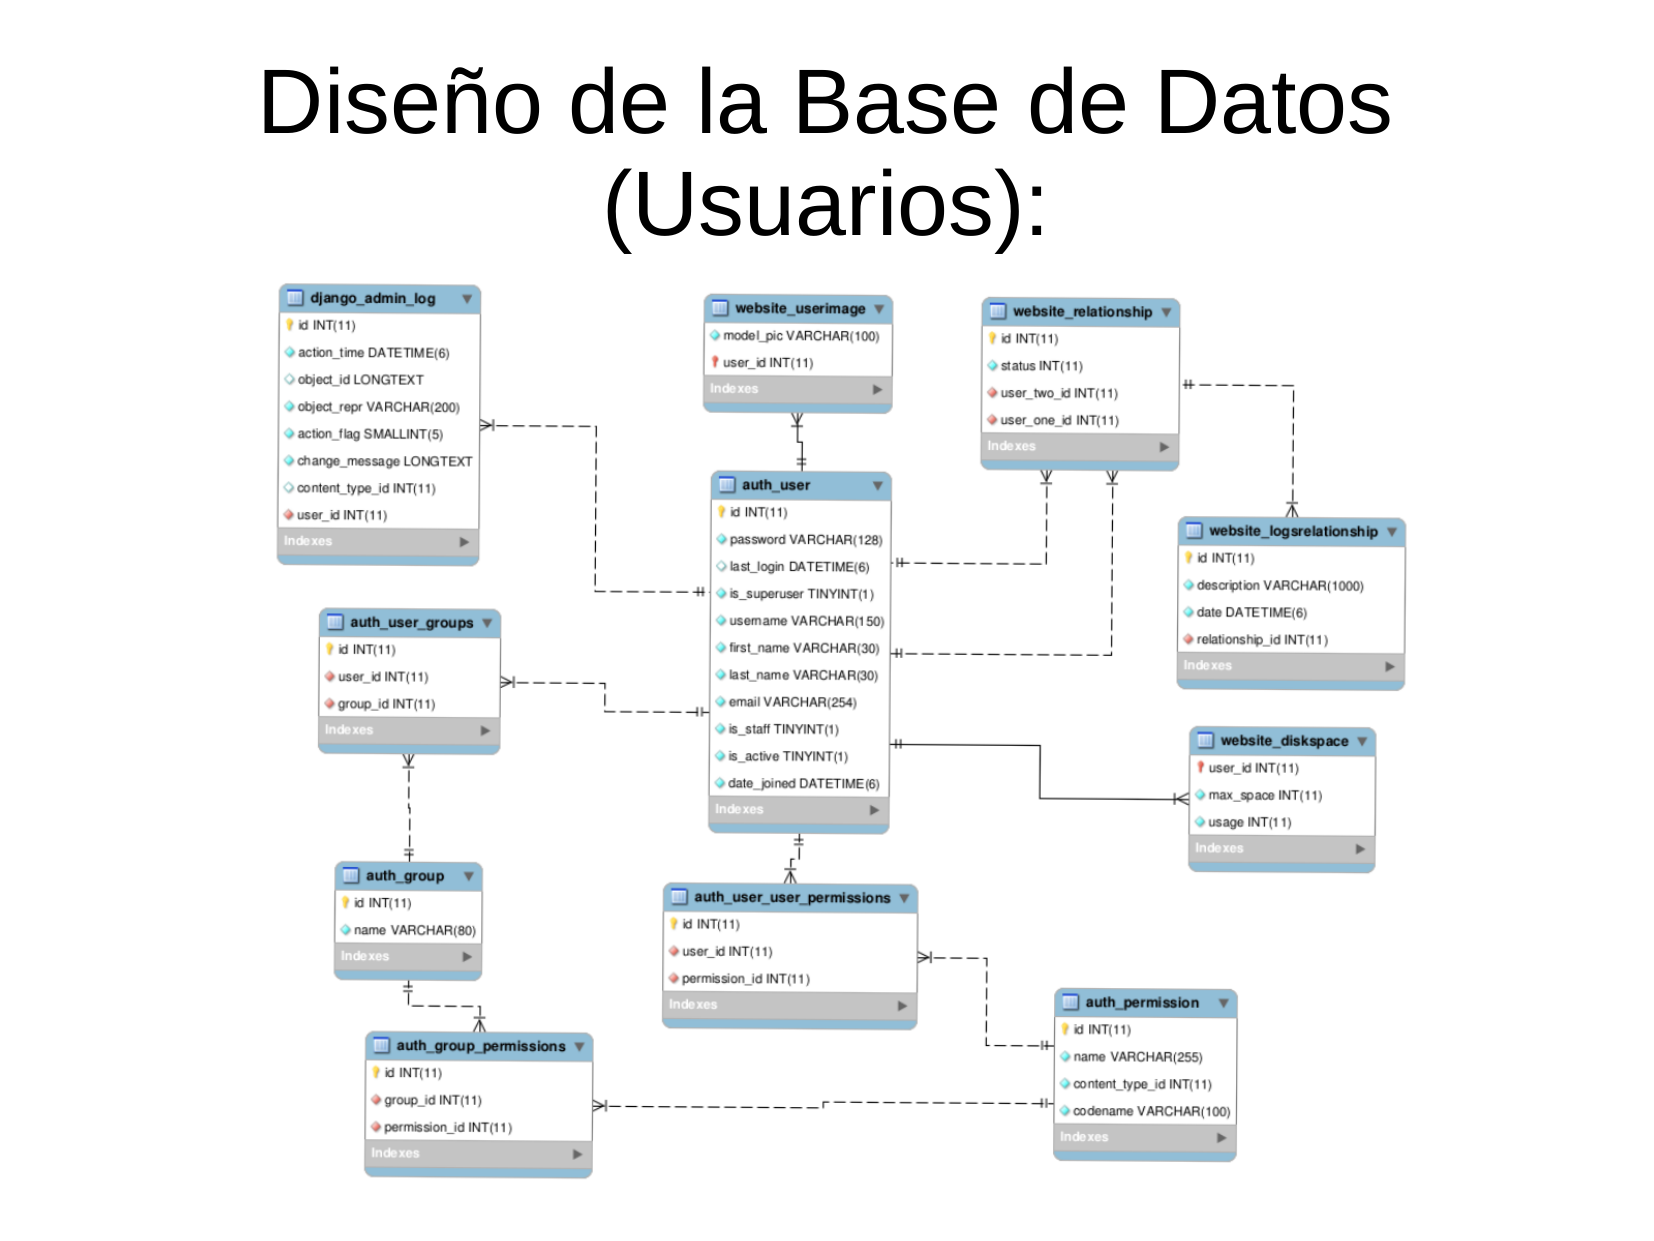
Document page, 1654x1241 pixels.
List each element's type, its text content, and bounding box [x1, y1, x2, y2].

picture [260, 271, 1418, 1195]
title Diseño de la Base de Datos (Usuarios): [82, 49, 1571, 257]
